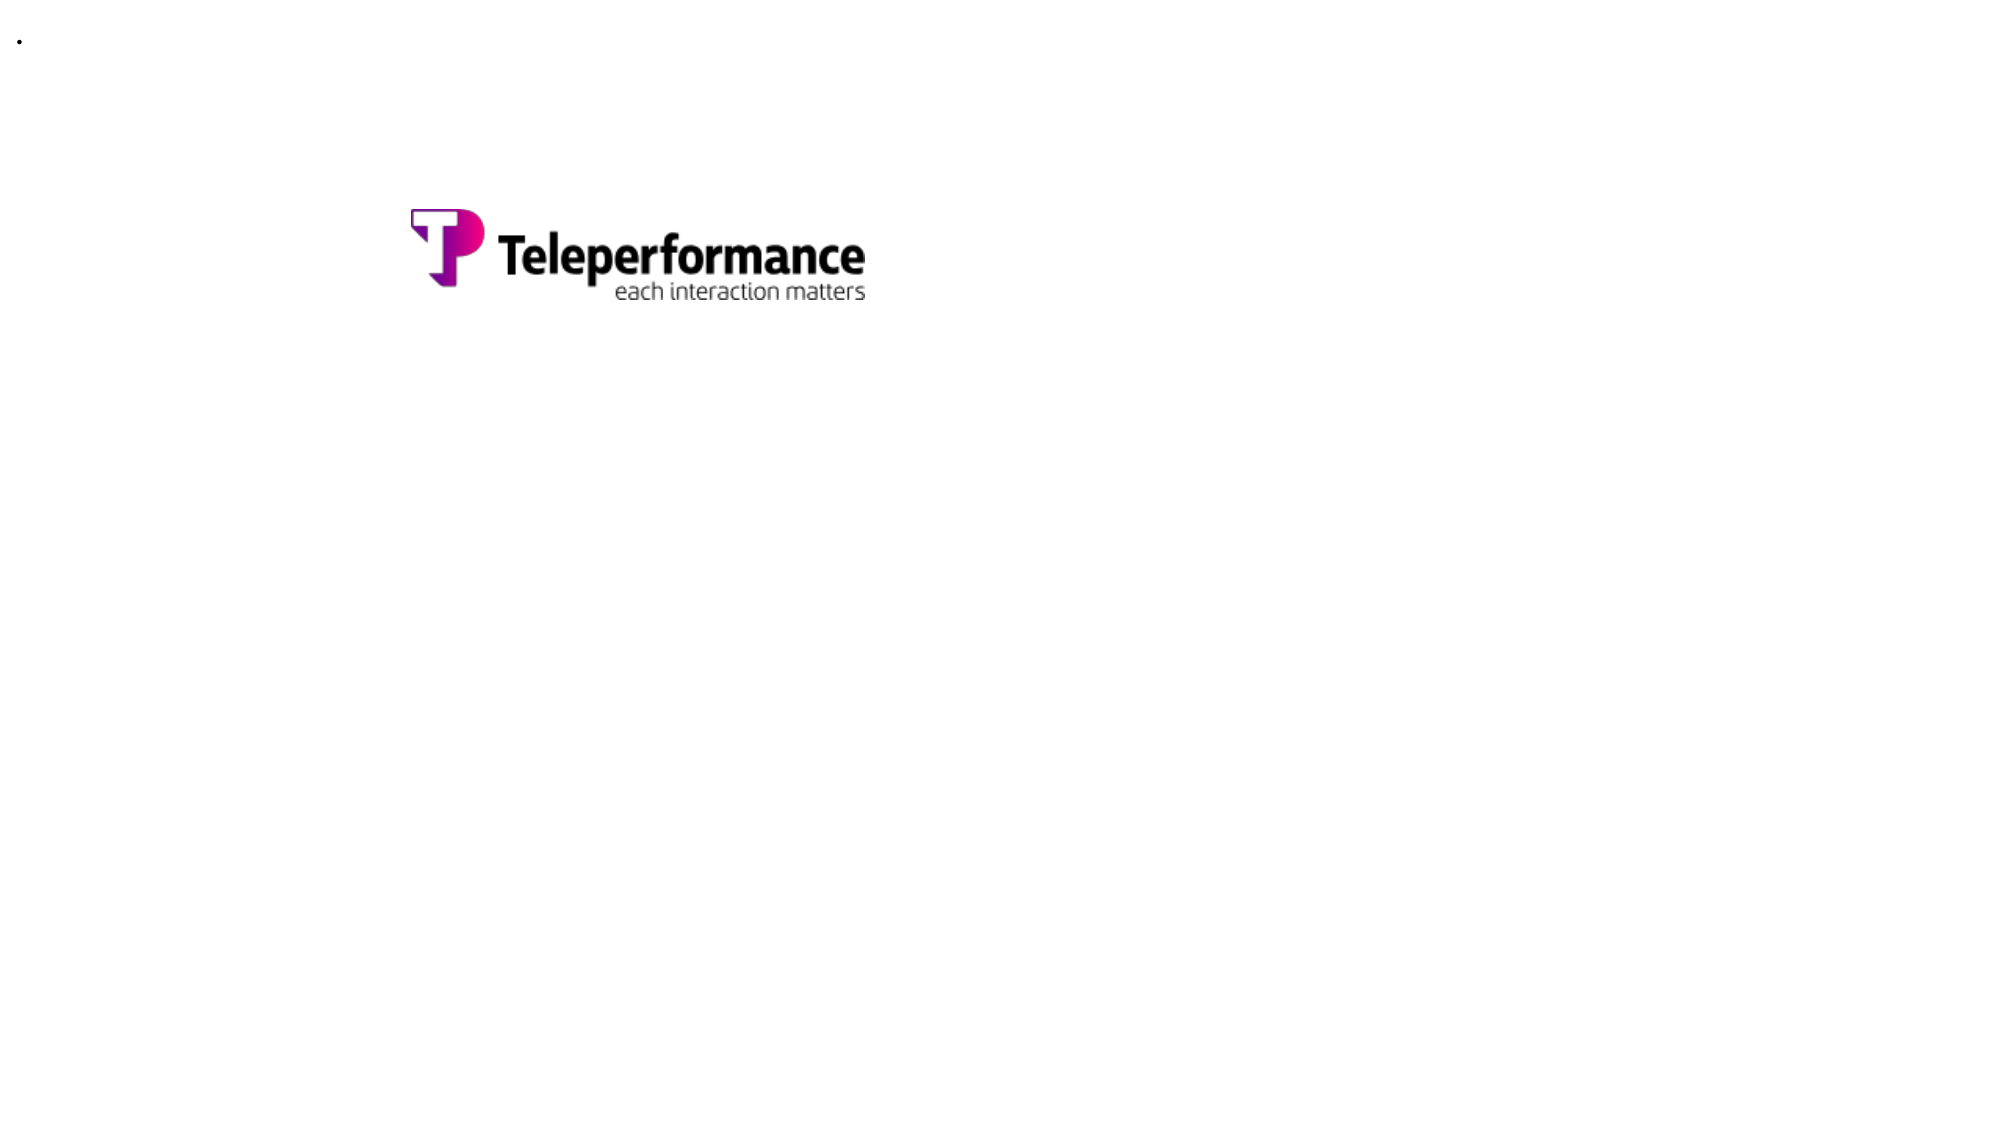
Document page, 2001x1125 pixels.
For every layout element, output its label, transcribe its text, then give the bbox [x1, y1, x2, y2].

text_box . [0, 0, 748, 60]
picture [411, 209, 865, 300]
